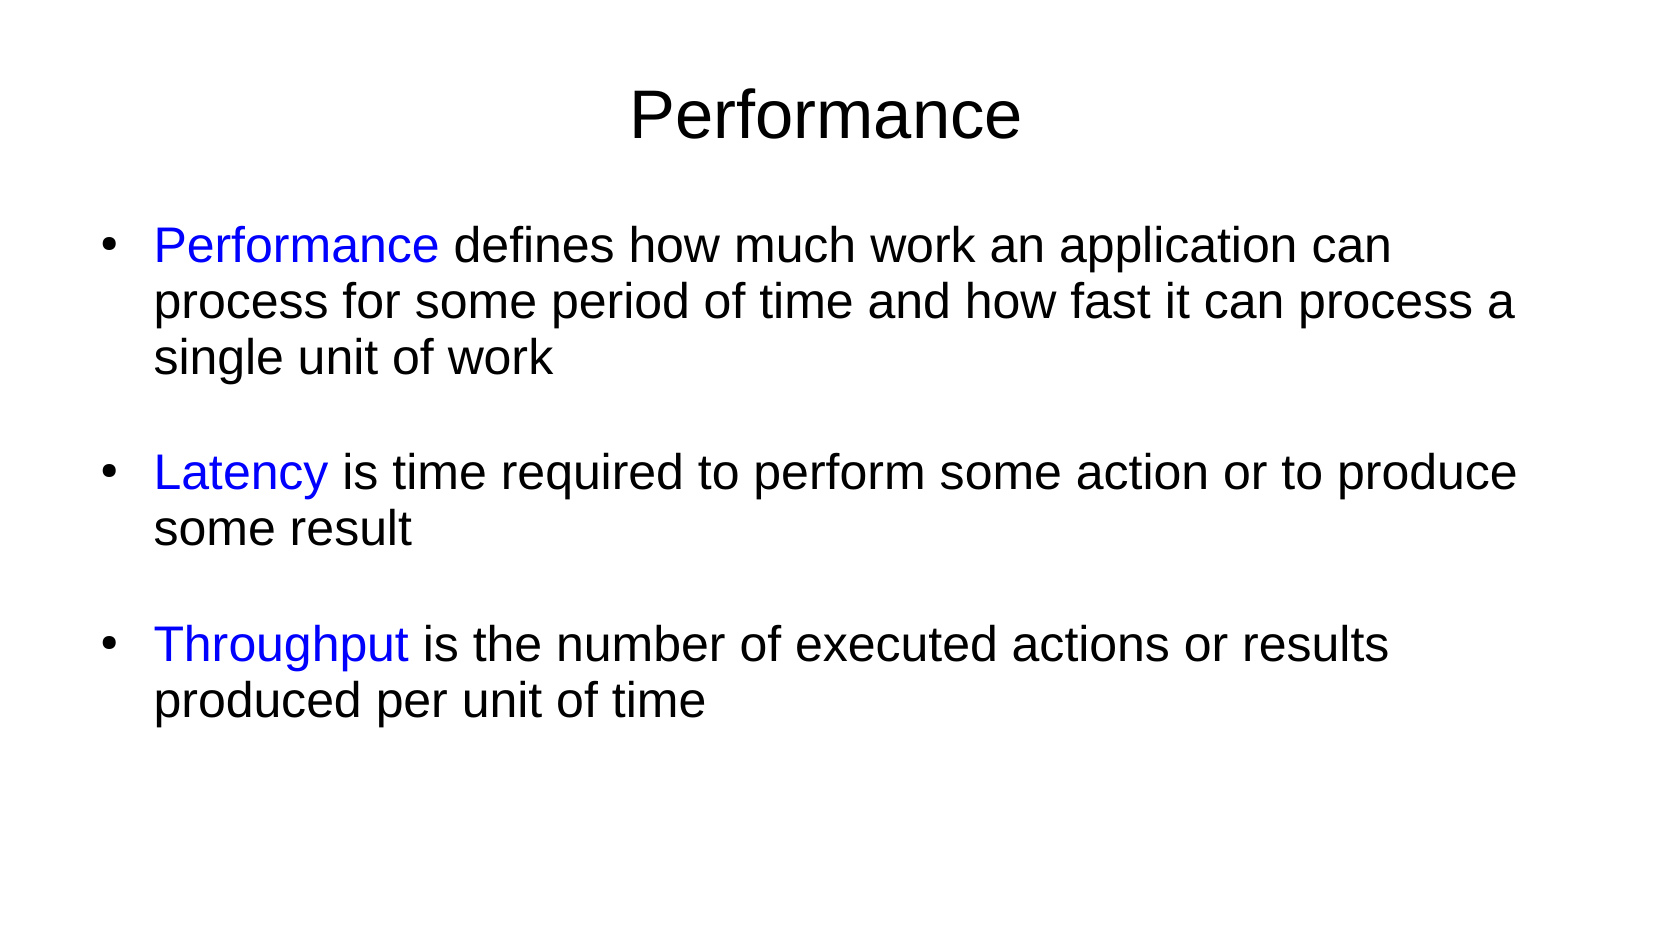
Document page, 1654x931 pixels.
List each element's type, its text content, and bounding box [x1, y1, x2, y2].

list Performance defines how much work an application can process for some period of time and how fast it can process a single unit of work Latency is time required to perform some action or to produce some result Throughput is the number of executed actions or results produced per unit of time [82, 217, 1571, 757]
title Performance [82, 36, 1571, 193]
